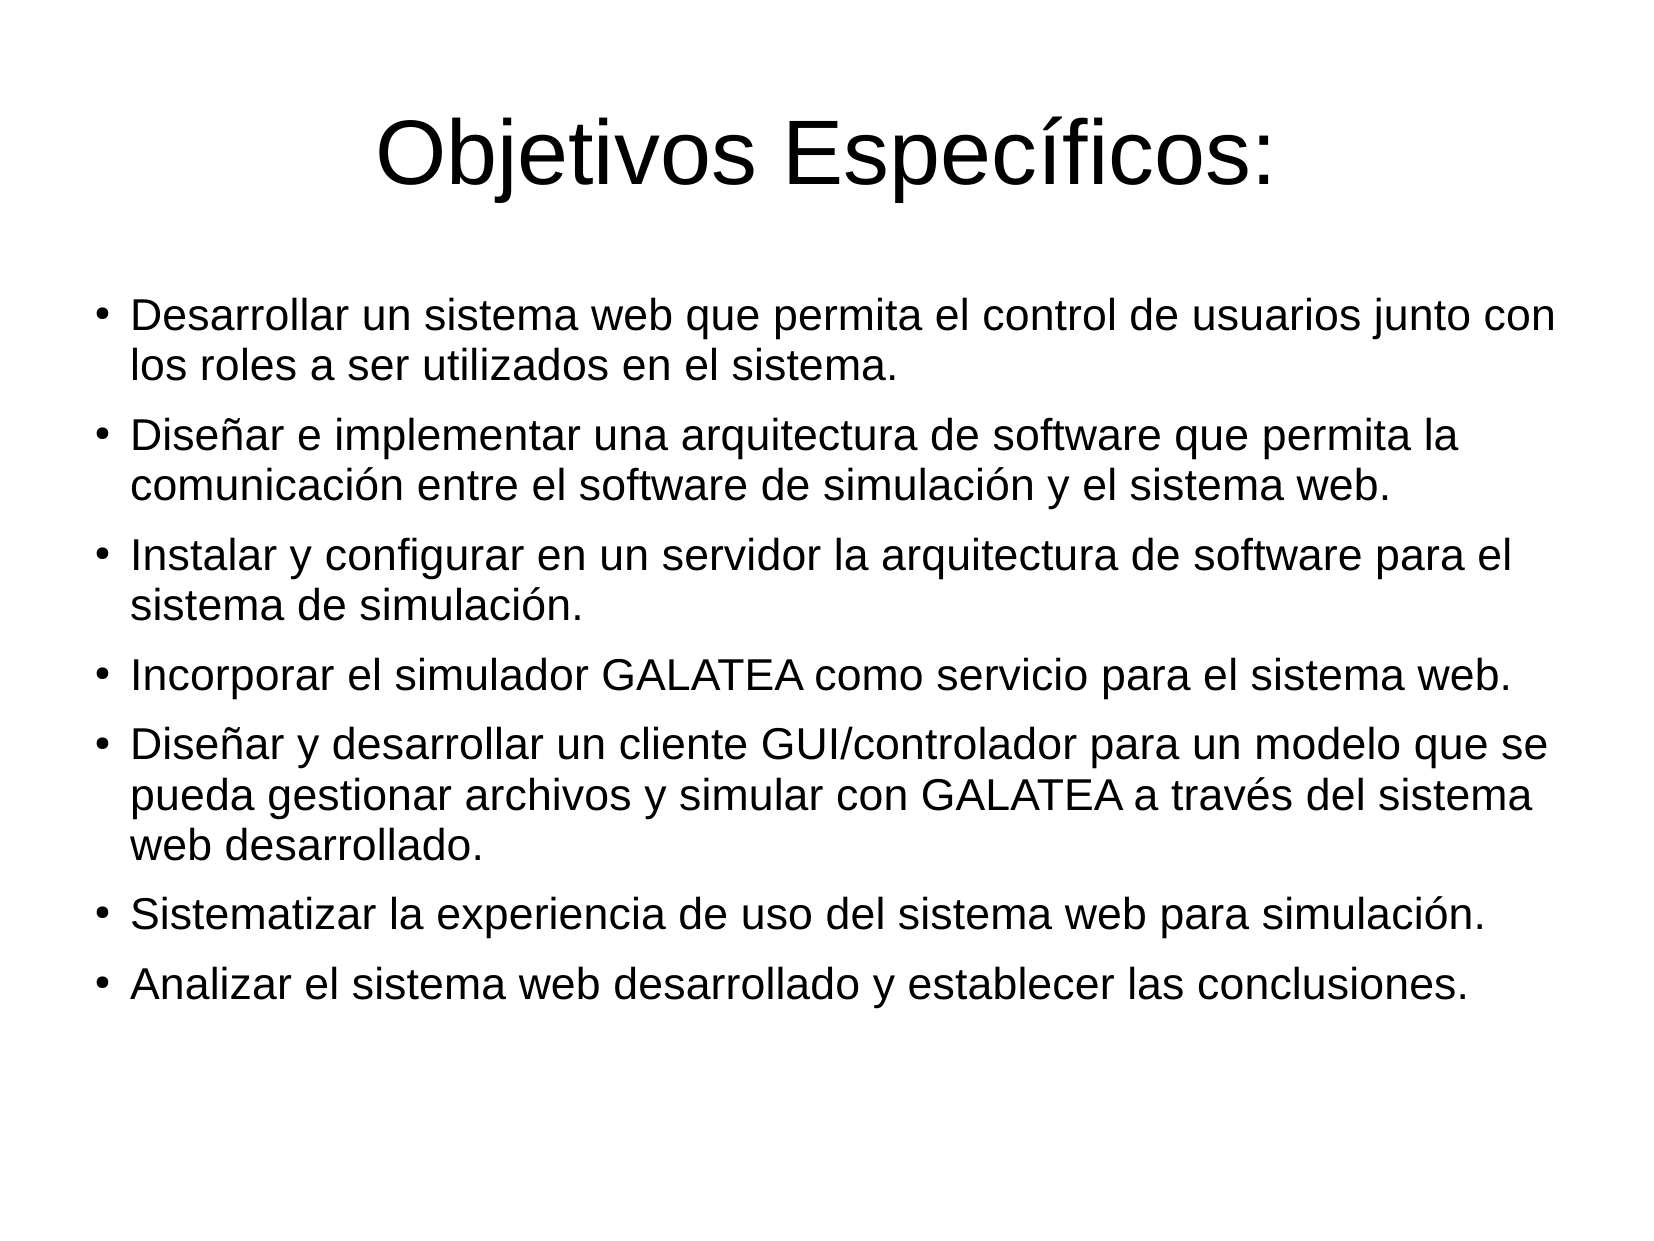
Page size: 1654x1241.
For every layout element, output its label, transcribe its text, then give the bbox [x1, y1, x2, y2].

list Desarrollar un sistema web que permita el control de usuarios junto con los roles a ser utilizados en el sistema. Diseñar e implementar una arquitectura de software que permita la comunicación entre el software de simulación y el sistema web. Instalar y configurar en un servidor la arquitectura de software para el sistema de simulación. Incorporar el simulador GALATEA como servicio para el sistema web. Diseñar y desarrollar un cliente GUI/controlador para un modelo que se pueda gestionar archivos y simular con GALATEA a través del sistema web desarrollado. Sistematizar la experiencia de uso del sistema web para simulación. Analizar el sistema web desarrollado y establecer las conclusiones. [82, 290, 1571, 1010]
title Objetivos Específicos: [82, 49, 1571, 257]
